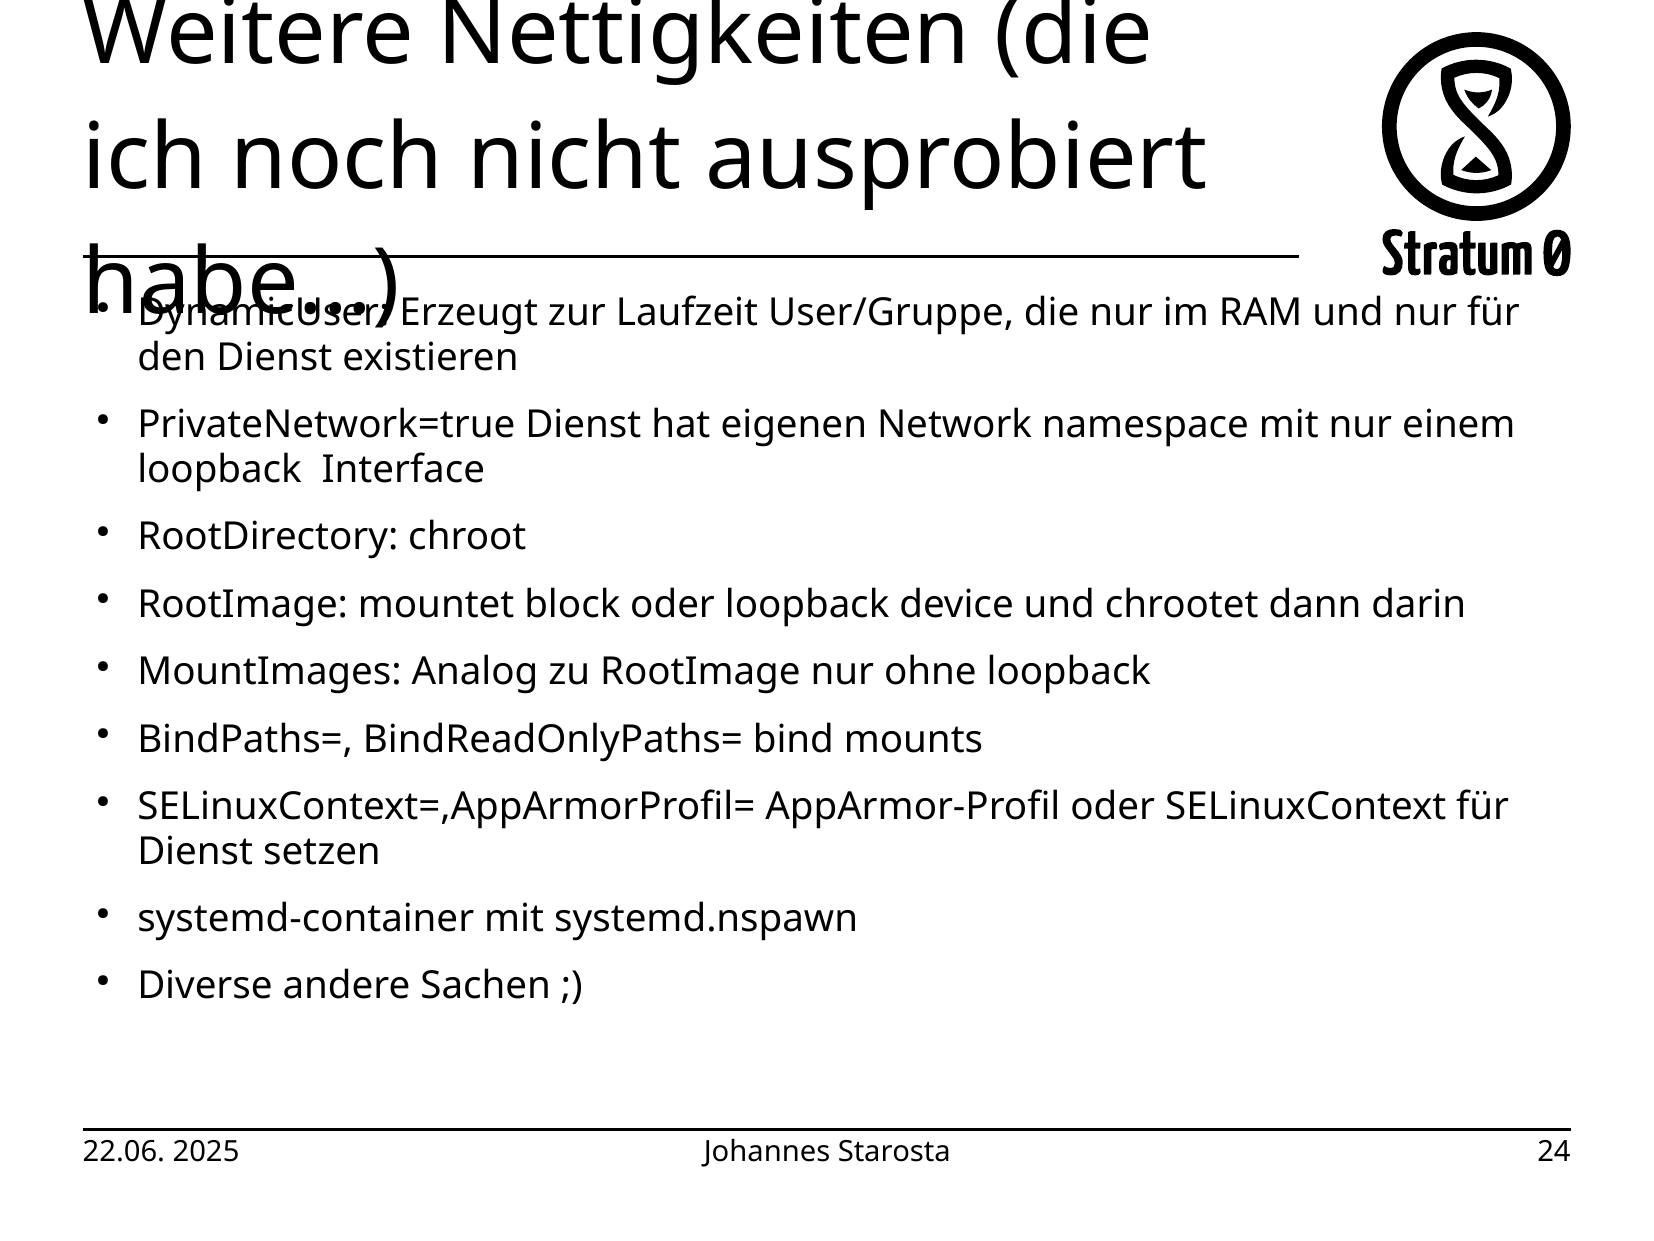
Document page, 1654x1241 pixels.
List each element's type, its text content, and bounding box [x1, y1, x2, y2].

list DynamicUser: Erzeugt zur Laufzeit User/Gruppe, die nur im RAM und nur für den Dienst existieren PrivateNetwork=true Dienst hat eigenen Network namespace mit nur einem loopback Interface RootDirectory: chroot RootImage: mountet block oder loopback device und chrootet dann darin MountImages: Analog zu RootImage nur ohne loopback BindPaths=, BindReadOnlyPaths= bind mounts SELinuxContext=,AppArmorProfil= AppArmor-Profil oder SELinuxContext für Dienst setzen systemd-container mit systemd.nspawn Diverse andere Sachen ;) [82, 290, 1538, 1010]
title Weitere Nettigkeiten (die ich noch nicht ausprobiert habe...) [82, 46, 1300, 260]
